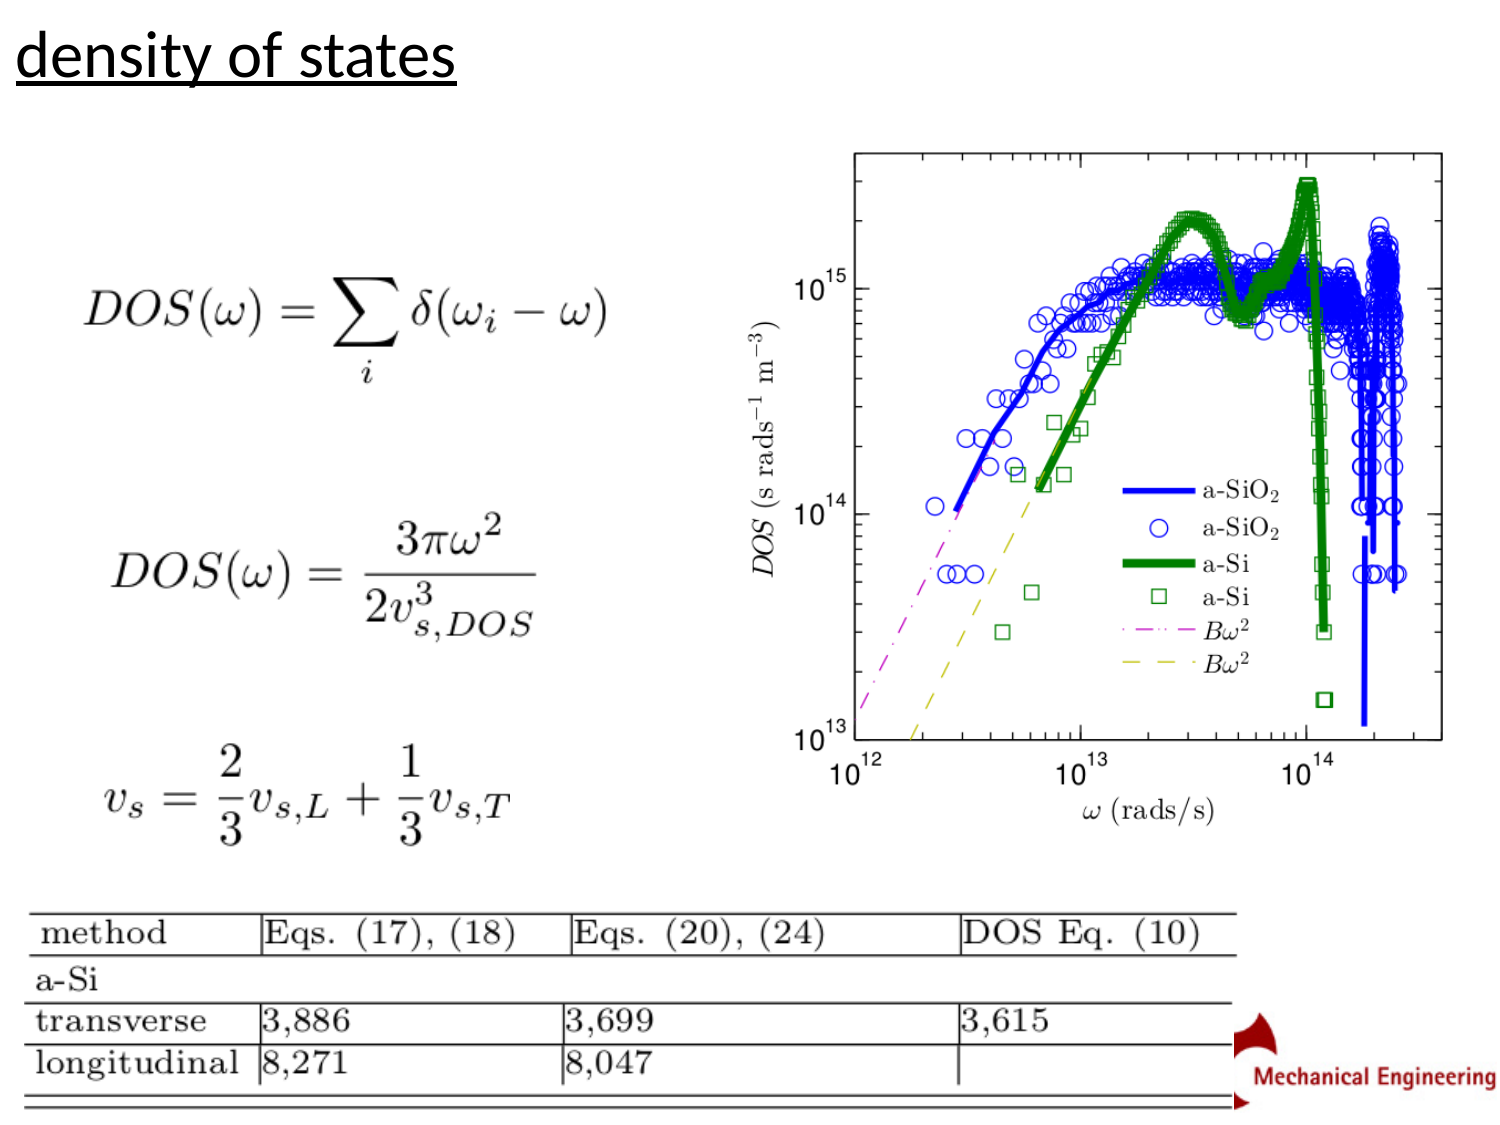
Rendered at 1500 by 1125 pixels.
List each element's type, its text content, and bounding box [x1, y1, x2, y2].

picture [24, 964, 1497, 1119]
picture [79, 254, 612, 391]
title density of states [0, 0, 1351, 145]
picture [100, 488, 538, 658]
picture [735, 105, 1465, 843]
picture [86, 720, 510, 867]
picture [23, 909, 1256, 958]
